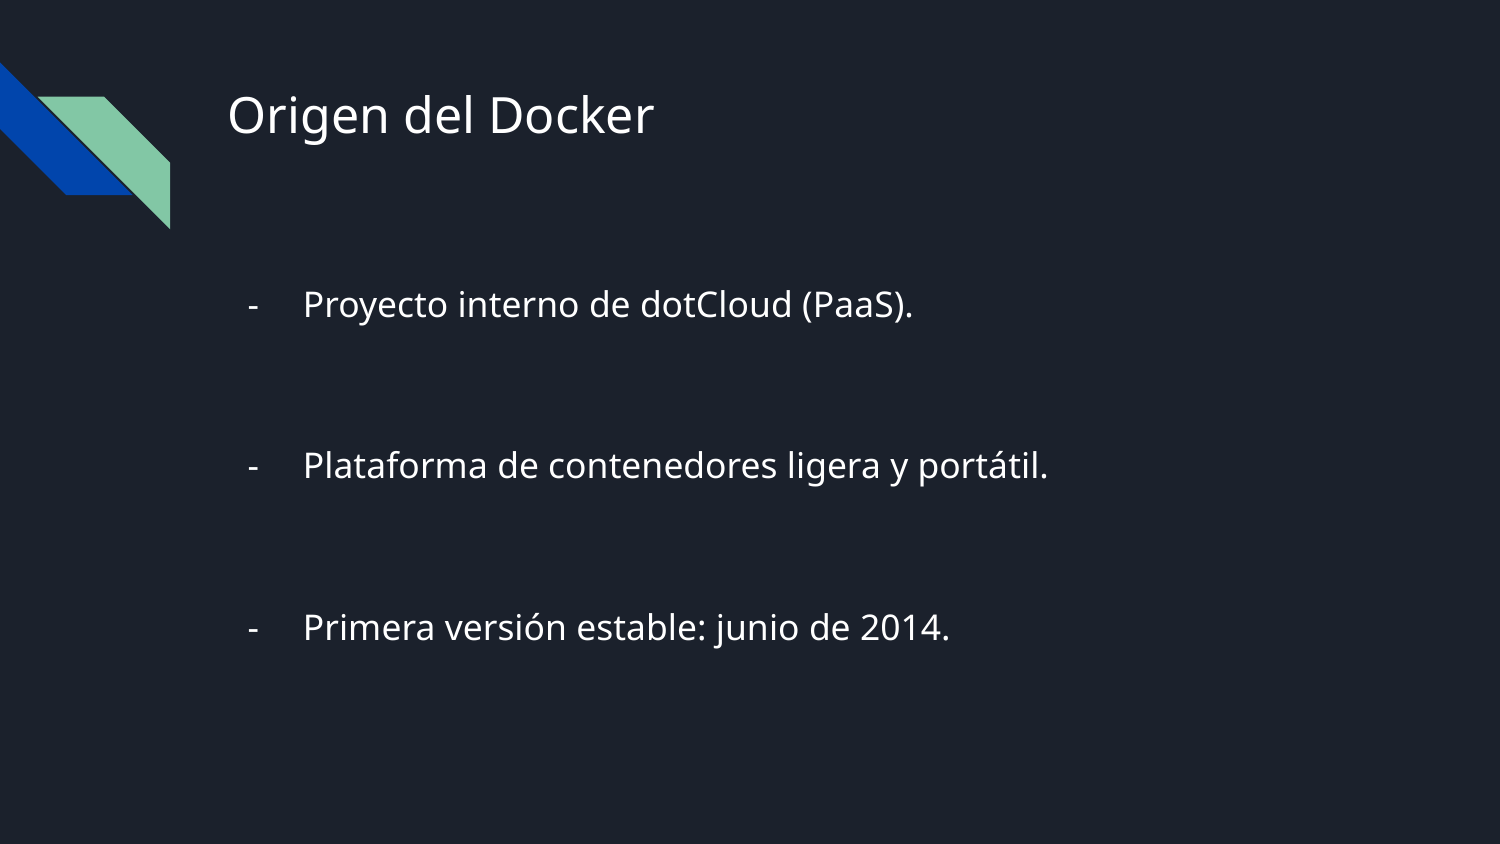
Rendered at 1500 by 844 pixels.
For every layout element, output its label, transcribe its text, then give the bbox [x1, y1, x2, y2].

title Origen del Docker [212, 64, 1368, 215]
list Proyecto interno de dotCloud (PaaS). Plataforma de contenedores ligera y portátil. Primera versión estable: junio de 2014. [212, 257, 1368, 735]
